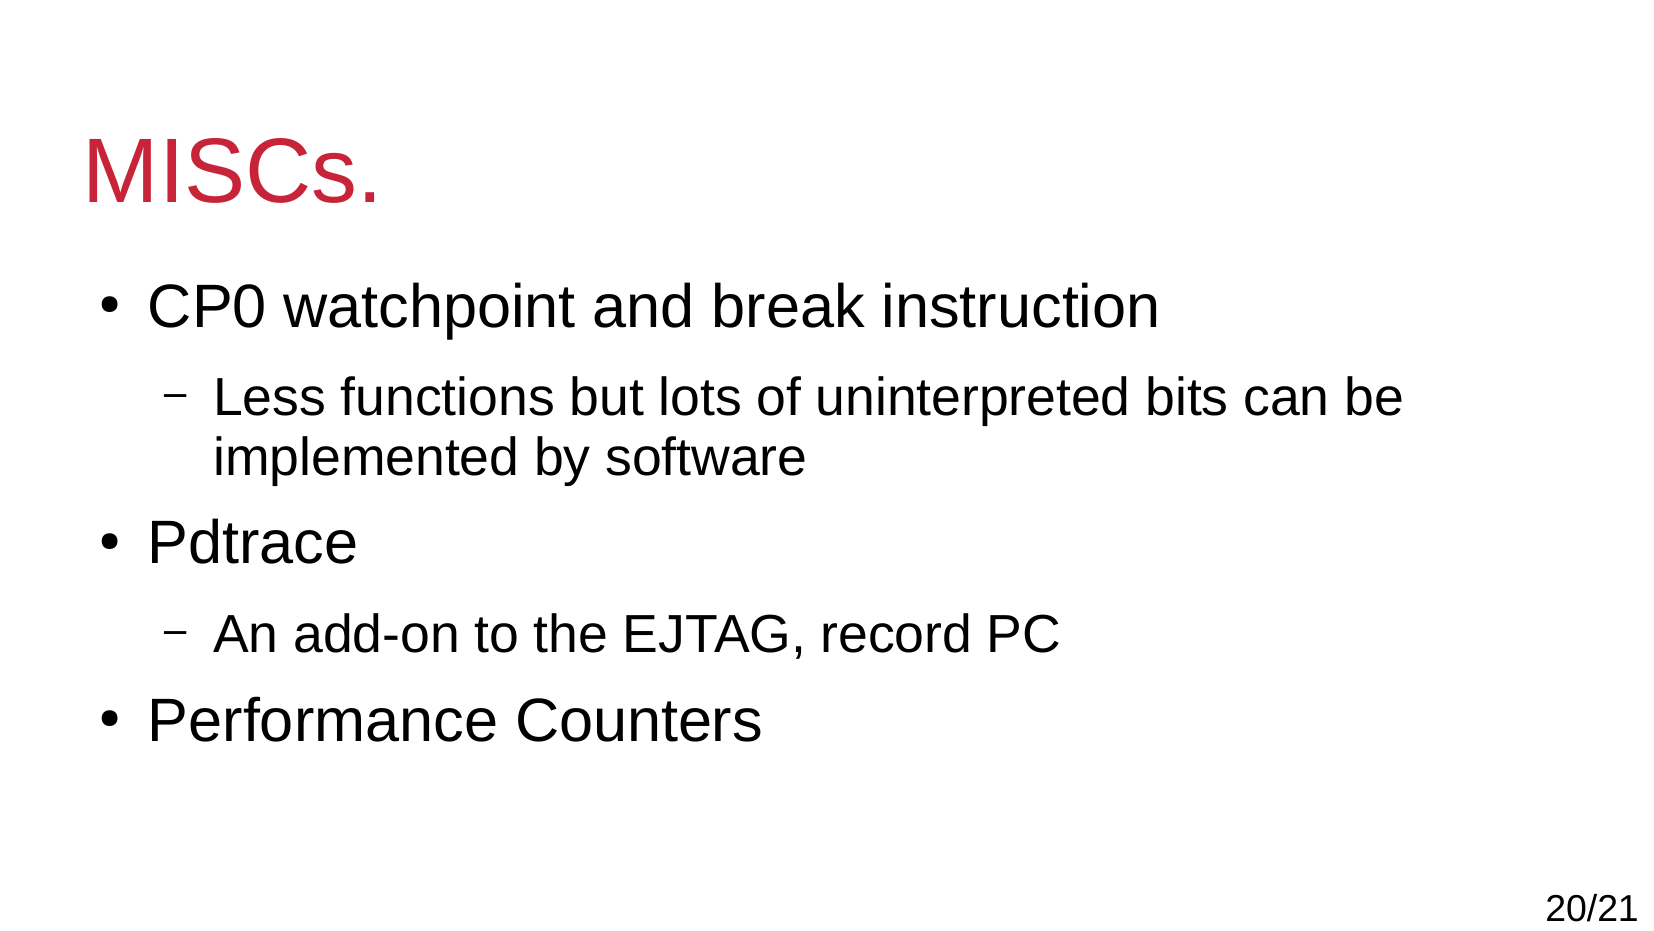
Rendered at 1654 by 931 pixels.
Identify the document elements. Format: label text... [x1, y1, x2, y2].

title MISCs. [82, 92, 1571, 249]
list CP0 watchpoint and break instruction Less functions but lots of uninterpreted bits can be implemented by software Pdtrace An add-on to the EJTAG, record PC Performance Counters [82, 271, 1571, 758]
